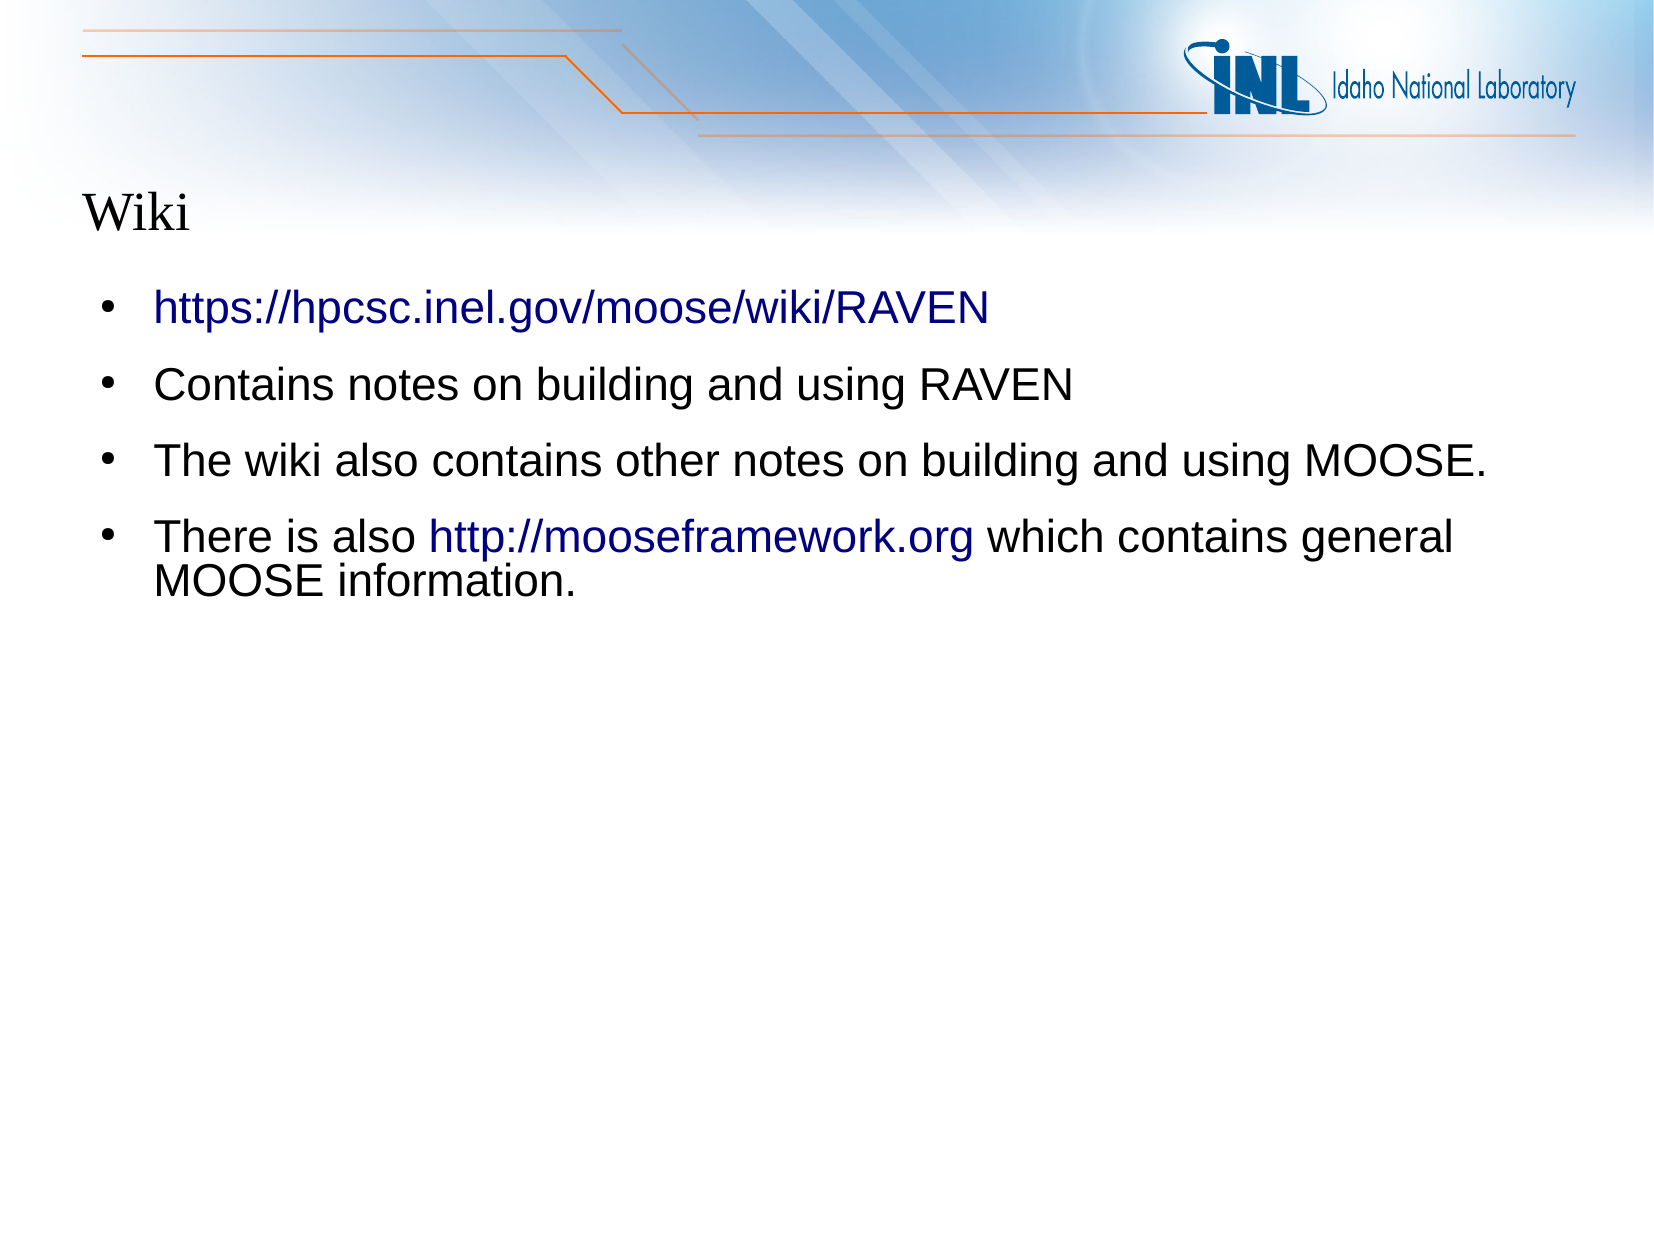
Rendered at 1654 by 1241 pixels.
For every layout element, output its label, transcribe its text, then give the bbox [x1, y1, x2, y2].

title Wiki [82, 181, 1576, 248]
picture [0, 0, 1654, 1241]
list https://hpcsc.inel.gov/moose/wiki/RAVEN Contains notes on building and using RAVEN The wiki also contains other notes on building and using MOOSE. There is also http://mooseframework.org which contains general MOOSE information. [82, 289, 1576, 1108]
